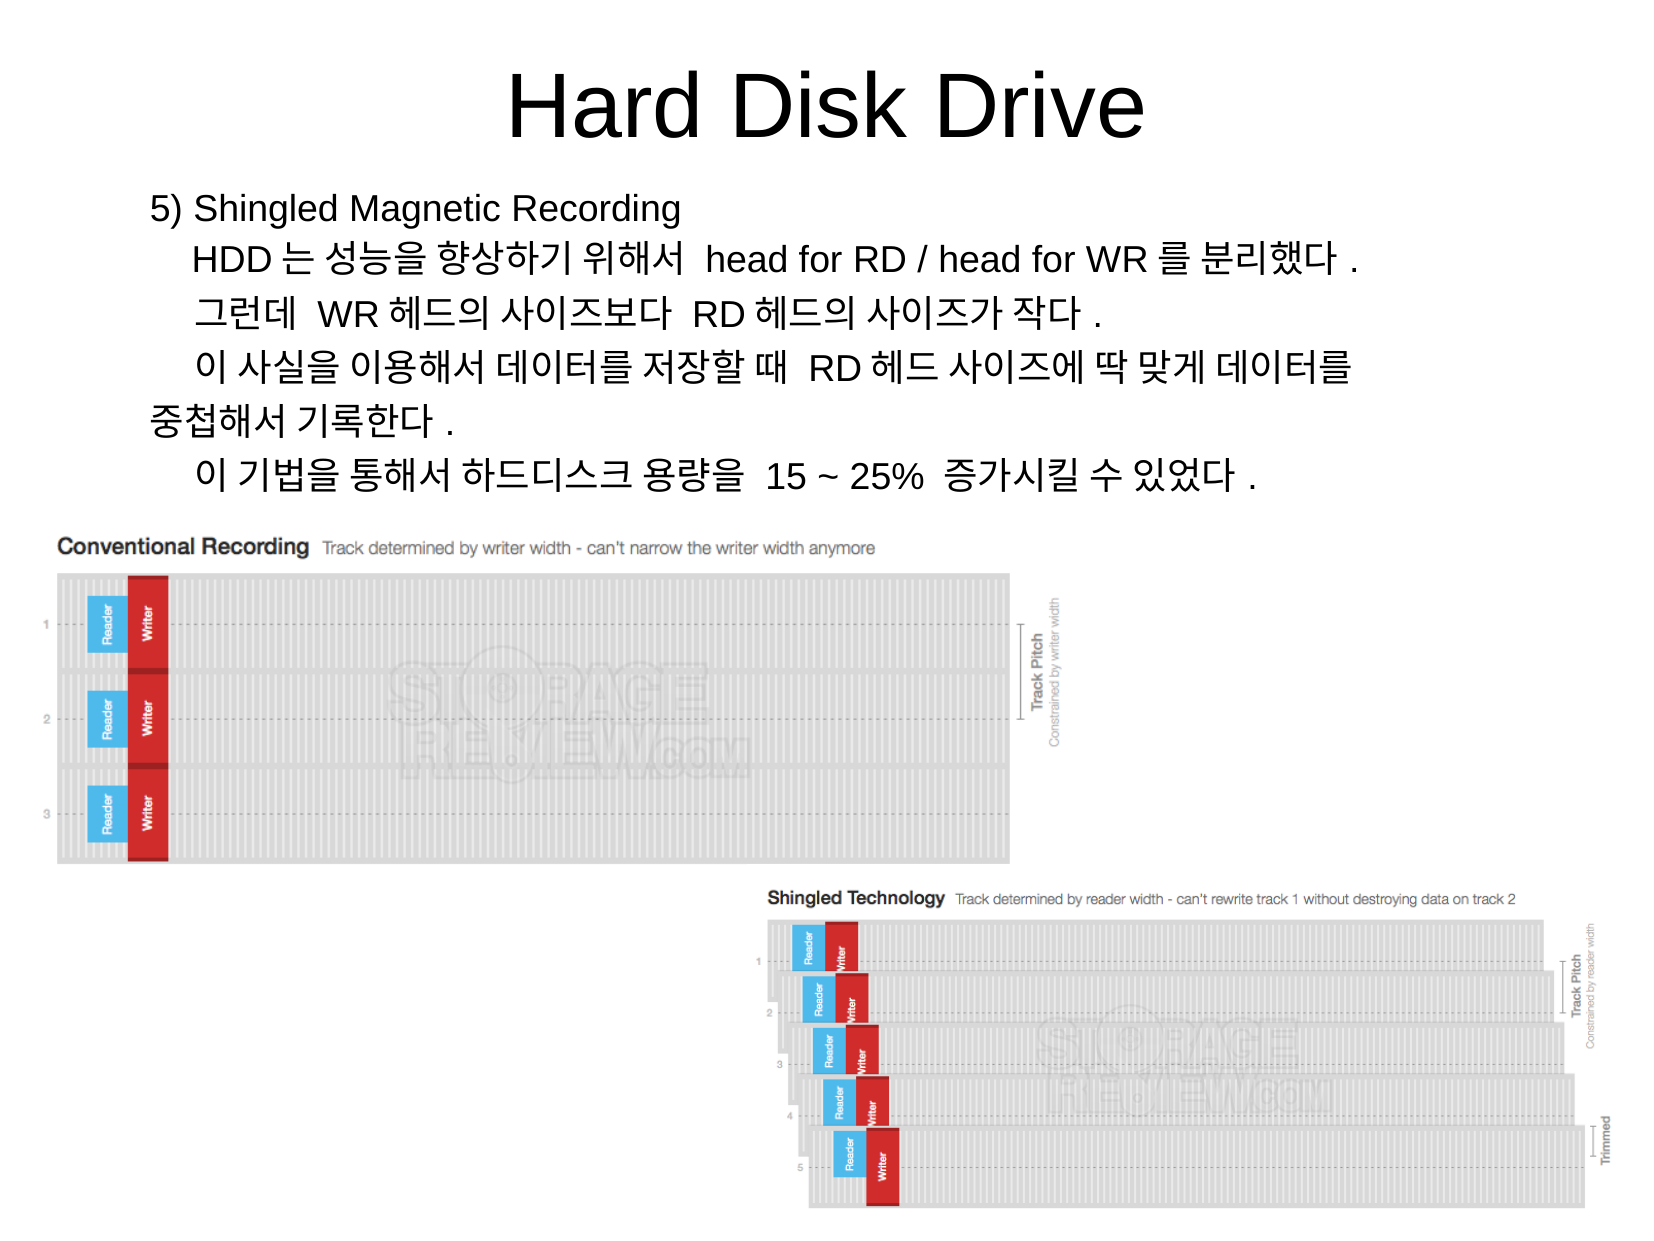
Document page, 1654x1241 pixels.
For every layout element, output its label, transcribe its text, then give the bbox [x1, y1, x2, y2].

picture [32, 505, 1622, 1235]
text_box 5) Shingled Magnetic Recording HDD는 성능을 향상하기 위해서 head for RD / head for WR를 분리했다. 그런데 WR헤드의 사이즈보다 RD헤드의 사이즈가 작다. 이 사실을 이용해서 데이터를 저장할 때 RD헤드 사이즈에 딱 맞게 데이터를 중첩해서 기록한다. 이 기법을 통해서 하드디스크 용량을 15 ~ 25% 증가시킬 수 있었다. [135, 180, 1471, 515]
title Hard Disk Drive [82, 2, 1571, 210]
